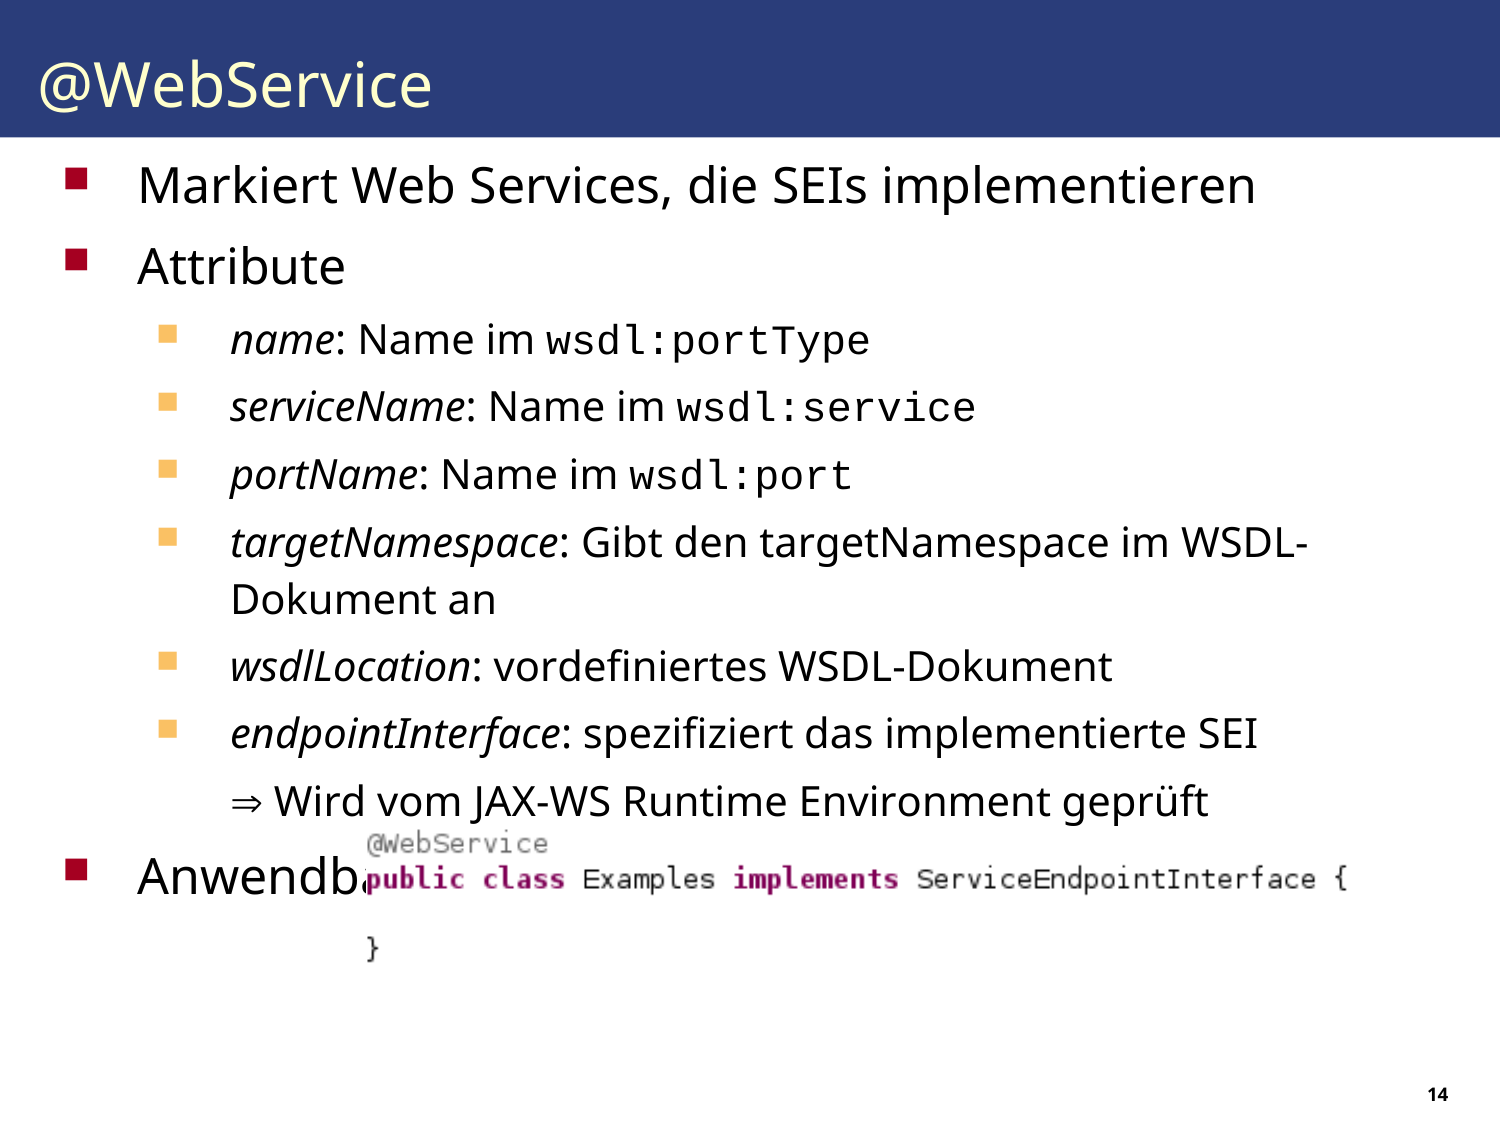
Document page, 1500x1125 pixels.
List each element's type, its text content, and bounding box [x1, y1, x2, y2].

text_box <Nummer> [1412, 1077, 1500, 1117]
text_box @WebService [37, 0, 1476, 166]
list Markiert Web Services, die SEIs implementieren Attribute name: Name im wsdl:portType serviceName: Name im wsdl:service portName: Name im wsdl:port targetNamespace: Gibt den targetNamespace im WSDL-Dokument an wsdlLocation: vordefiniertes WSDL-Dokument endpointInterface: spezifiziert das implementierte SEI ⇒ Wird vom JAX-WS Runtime Environment geprüft Anwendbar auf Klassen und Interfaces [62, 149, 1449, 1072]
picture [366, 826, 1359, 975]
